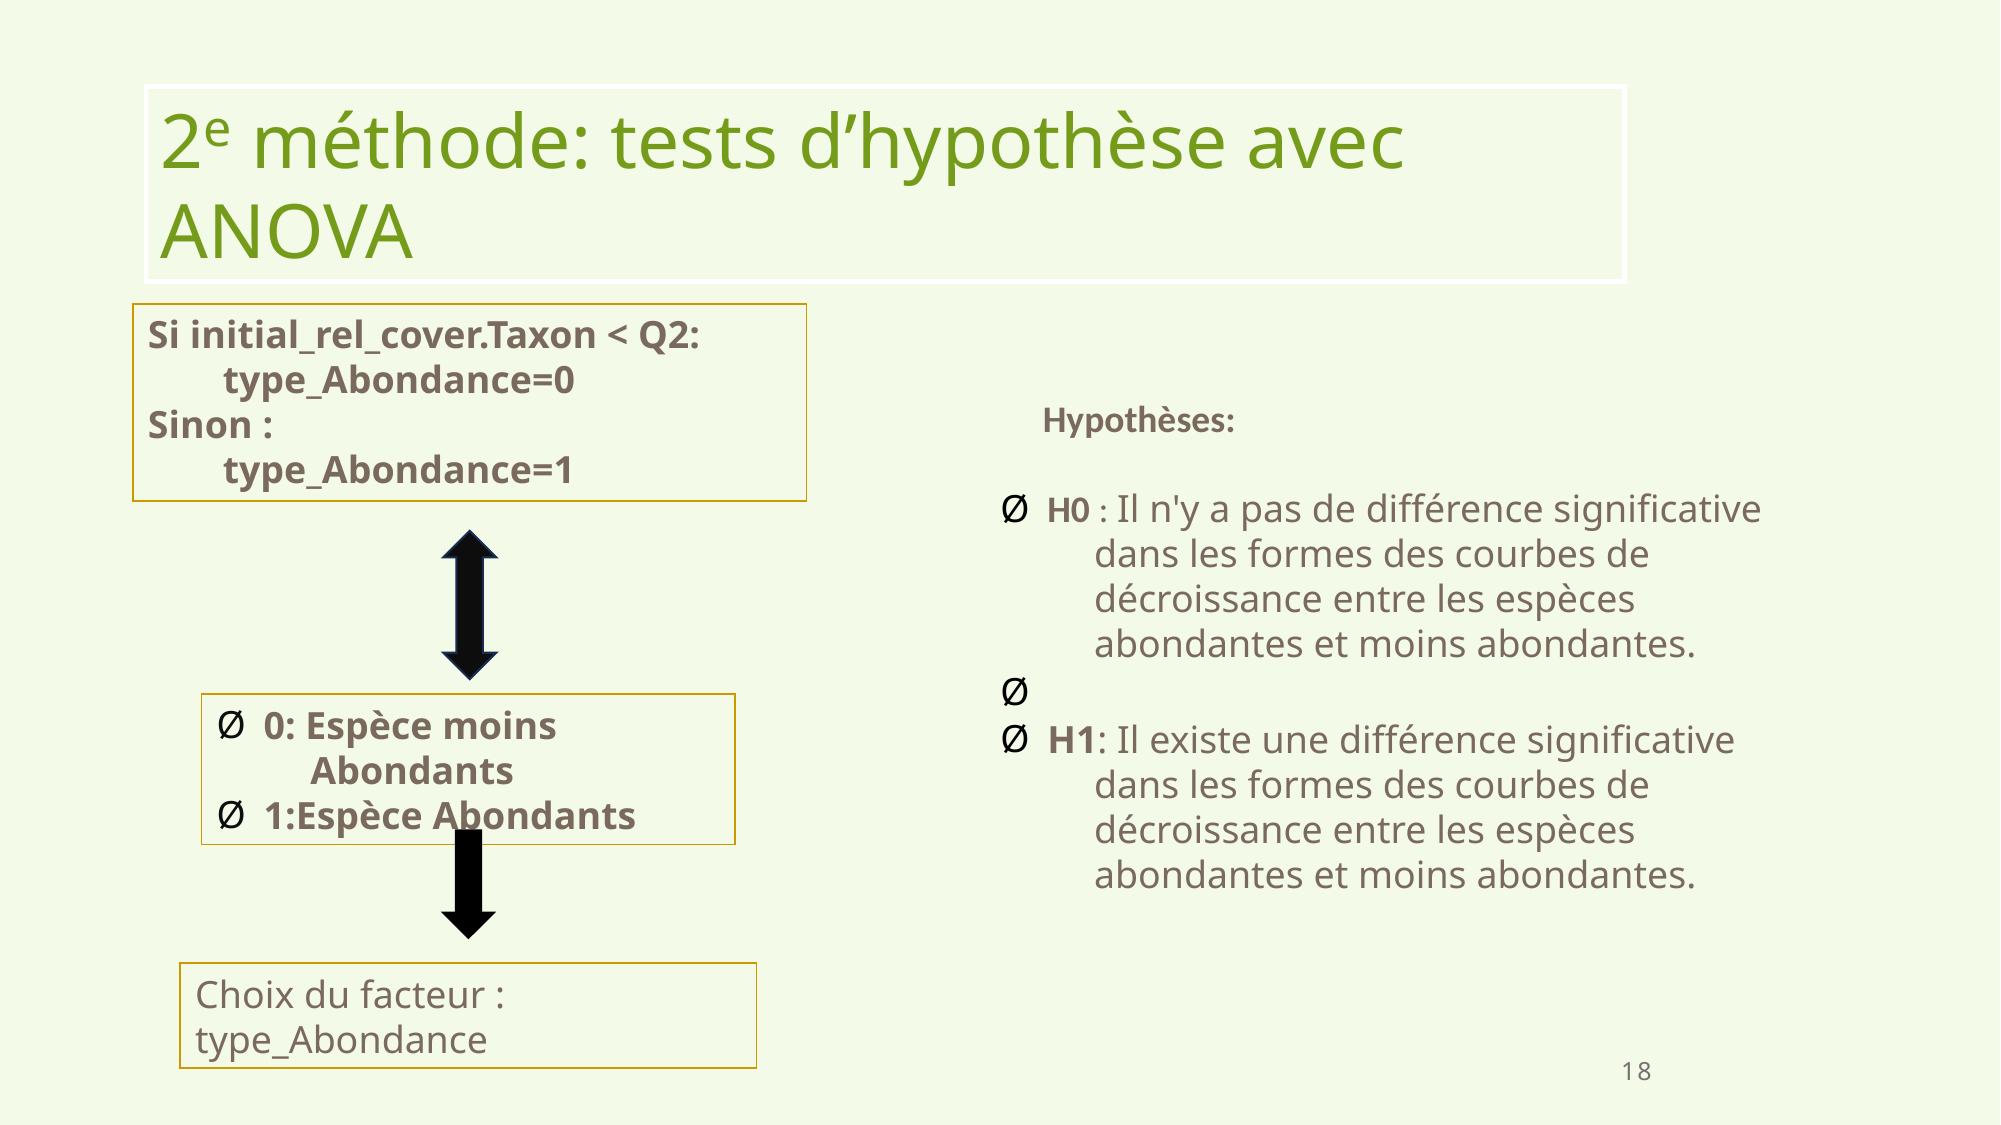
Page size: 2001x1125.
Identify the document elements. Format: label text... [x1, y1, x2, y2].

text_box [443, 530, 497, 680]
text_box 2e méthode: tests d’hypothèse avec ANOVA [145, 86, 1625, 193]
text_box Choix du facteur : type_Abondance [180, 963, 757, 1024]
text_box Si initial_rel_cover.Taxon < Q2: type_Abondance=0 Sinon : type_Abondance=1 [132, 303, 807, 501]
text_box Hypothèses: H0 : Il n'y a pas de différence significative dans les formes des courbes de décroissance entre les espèces abondantes et moins abondantes. H1: Il existe une différence significative dans les formes des courbes de décroissance entre les espèces abondantes et moins abondantes. [985, 387, 1799, 812]
text_box [1606, 1042, 1863, 1103]
text_box 0: Espèce moins Abondants 1:Espèce Abondants [201, 694, 736, 801]
text_box [443, 830, 494, 938]
